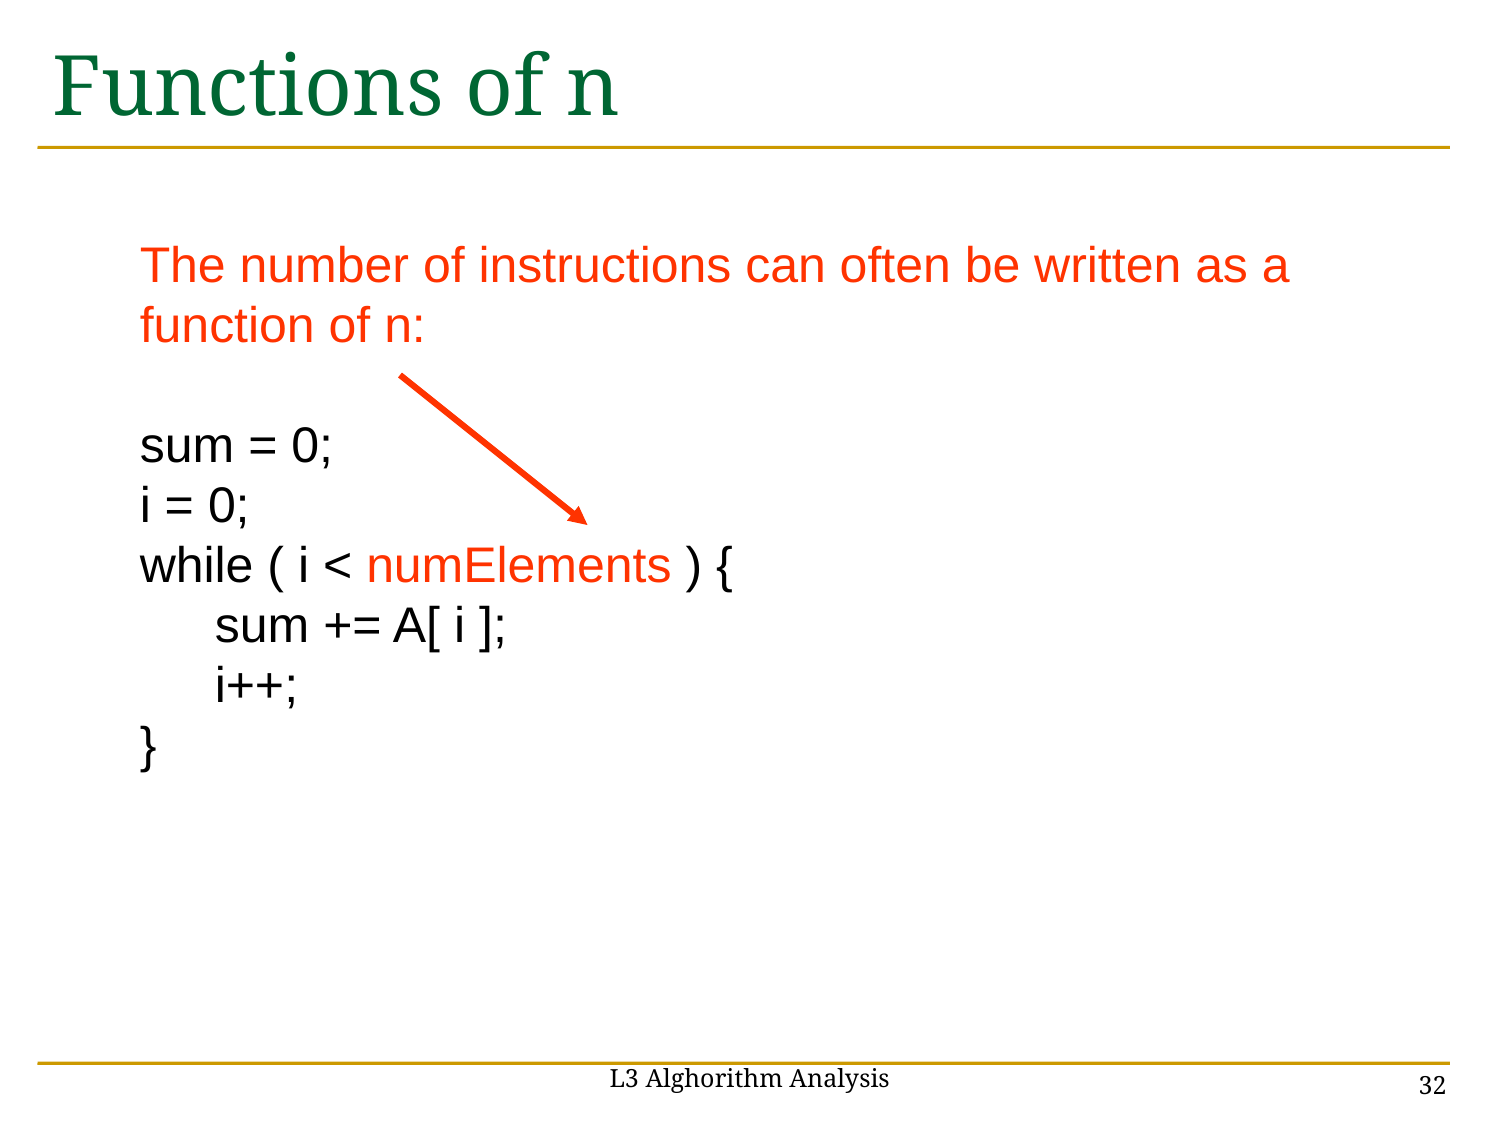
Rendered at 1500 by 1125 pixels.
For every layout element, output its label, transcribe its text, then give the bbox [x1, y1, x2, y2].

text_box The number of instructions can often be written as a function of n: sum = 0; i = 0; while ( i < numElements ) { sum += A[ i ]; i++; } [124, 224, 1413, 840]
title Functions of n [37, 24, 1450, 200]
footer L3 Alghorithm Analysis [512, 1025, 988, 1100]
slide_number <number> [1111, 1036, 1462, 1112]
